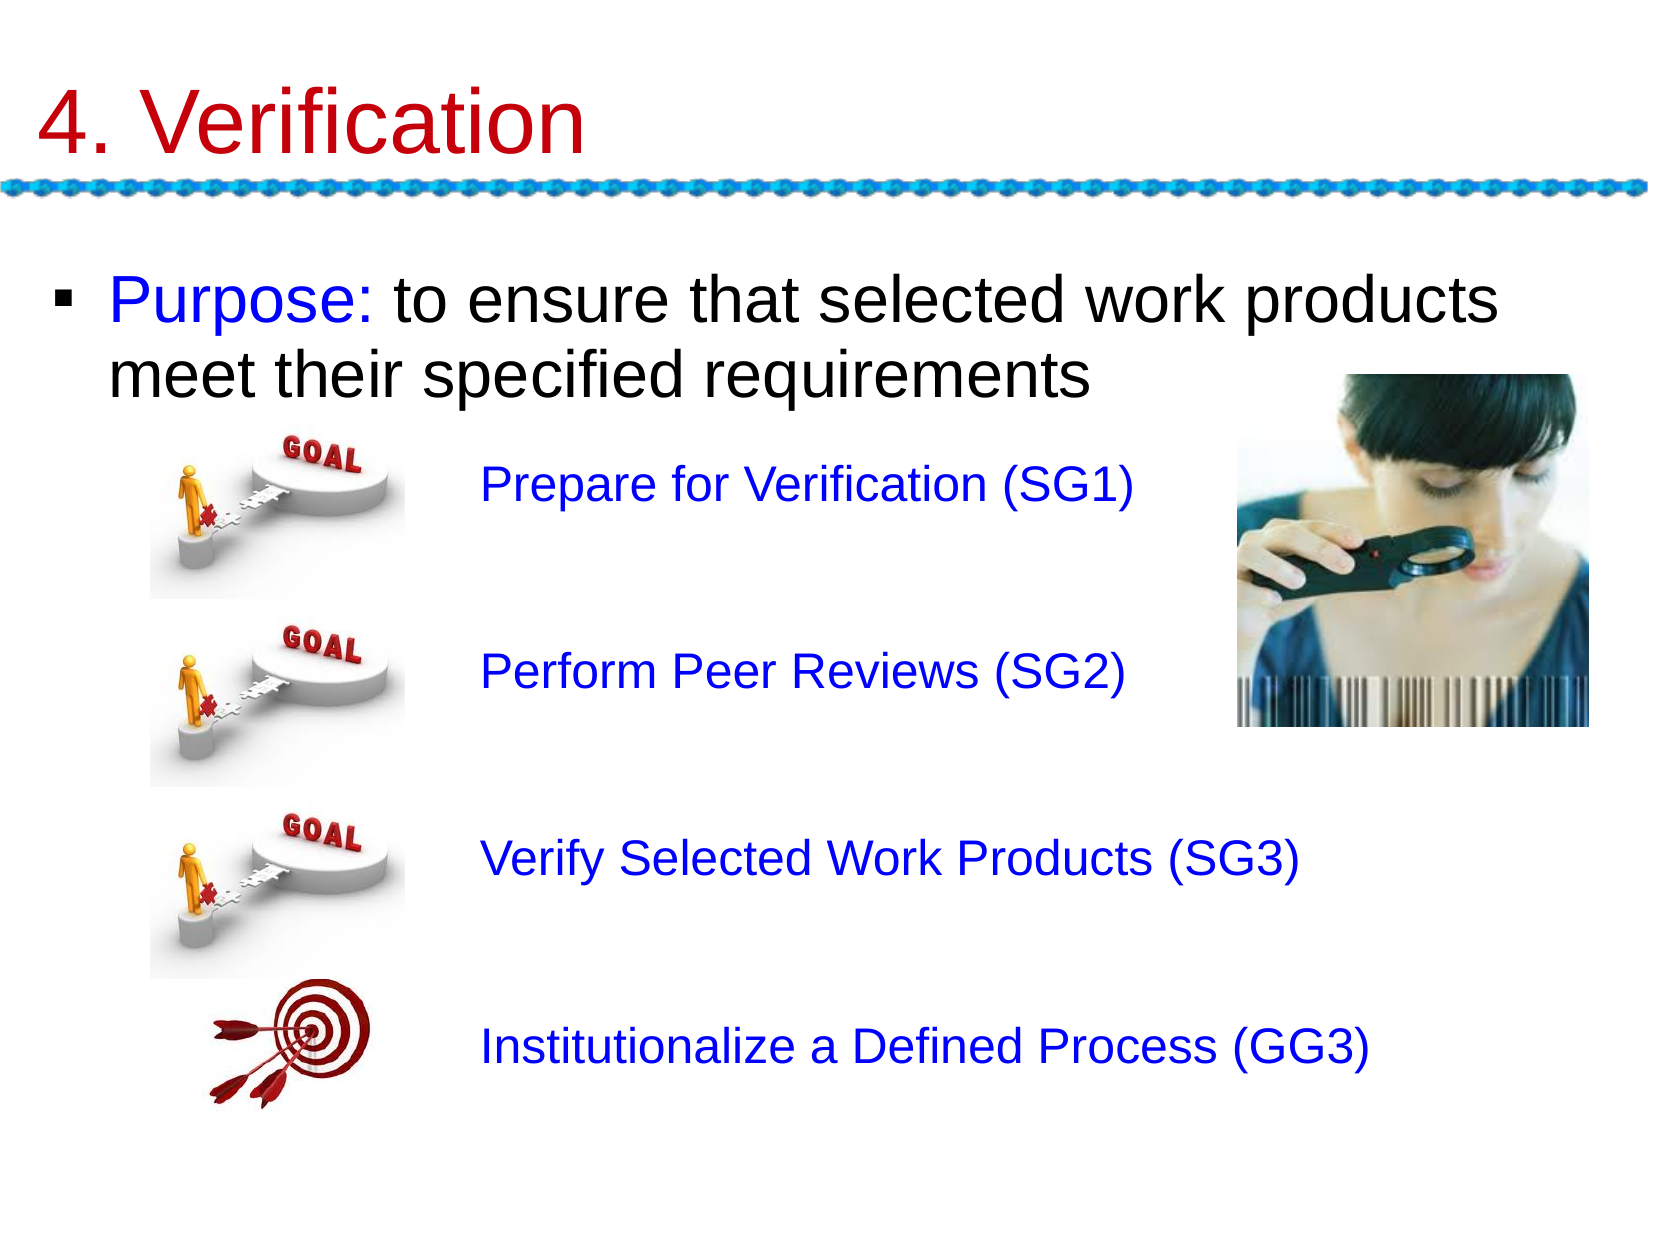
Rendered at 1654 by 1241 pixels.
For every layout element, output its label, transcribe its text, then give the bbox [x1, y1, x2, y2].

table_cell Institutionalize a Defined Process (GG3) [475, 1013, 1528, 1199]
table_cell Perform Peer Reviews (SG2) [475, 638, 1528, 824]
table_cell [114, 826, 187, 1011]
table_cell [405, 638, 473, 824]
table_cell [114, 638, 150, 824]
table_cell [376, 826, 473, 1011]
list Purpose: to ensure that selected work products meet their specified requirements [37, 262, 1651, 1163]
table_cell Verify Selected Work Products (SG3) [475, 826, 1528, 1011]
table_cell [114, 1013, 473, 1199]
picture [1237, 374, 1589, 727]
picture [0, 178, 37, 199]
table_header Prepare for Verification (SG1) [475, 451, 1237, 636]
table_header [405, 451, 473, 636]
title 4. Verification [37, 37, 1651, 208]
picture [150, 409, 405, 1126]
table_header [114, 451, 150, 636]
